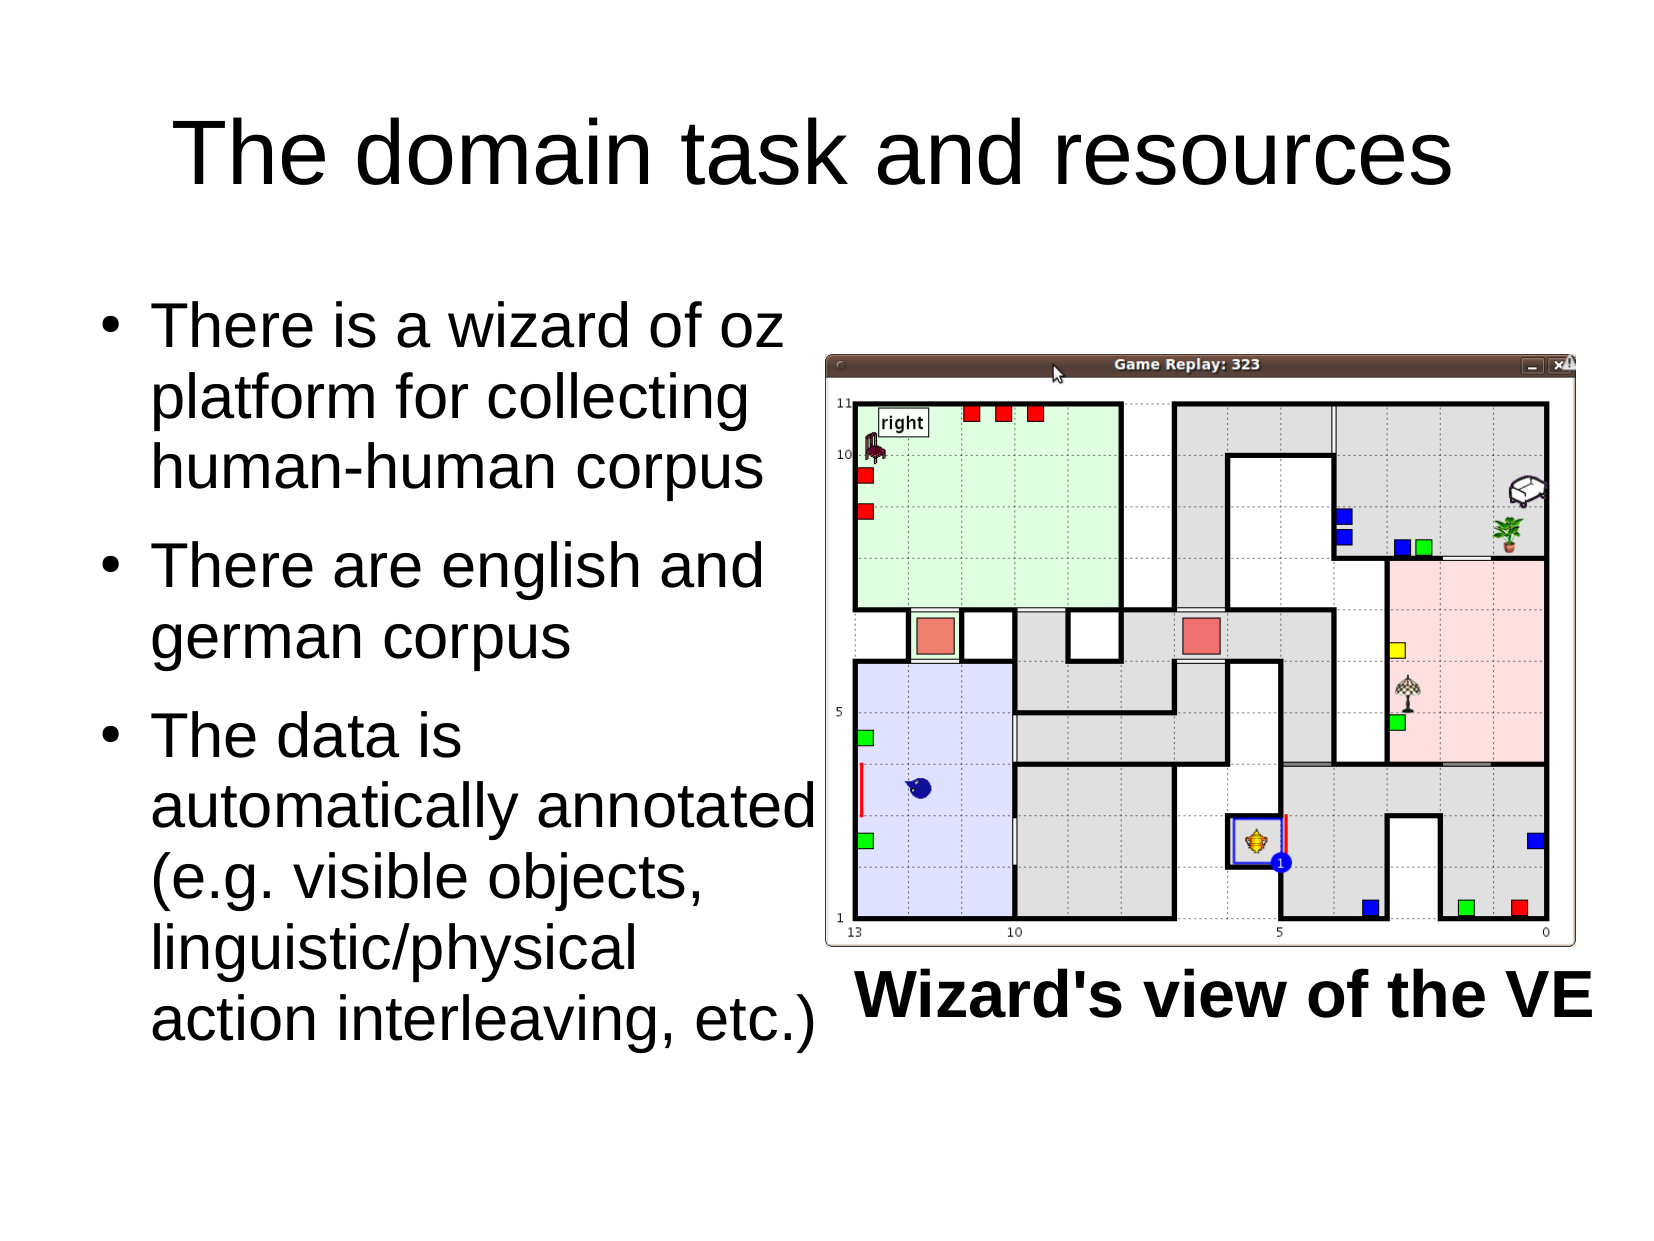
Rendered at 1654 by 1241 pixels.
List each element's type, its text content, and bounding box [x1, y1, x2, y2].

list There is a wizard of oz platform for collecting human-human corpus There are english and german corpus The data is automatically annotated (e.g. visible objects, linguistic/physical action interleaving, etc.) [82, 290, 826, 1201]
text_box Wizard's view of the VE [837, 949, 1613, 1051]
title The domain task and resources [82, 49, 1571, 257]
picture [825, 354, 1576, 948]
